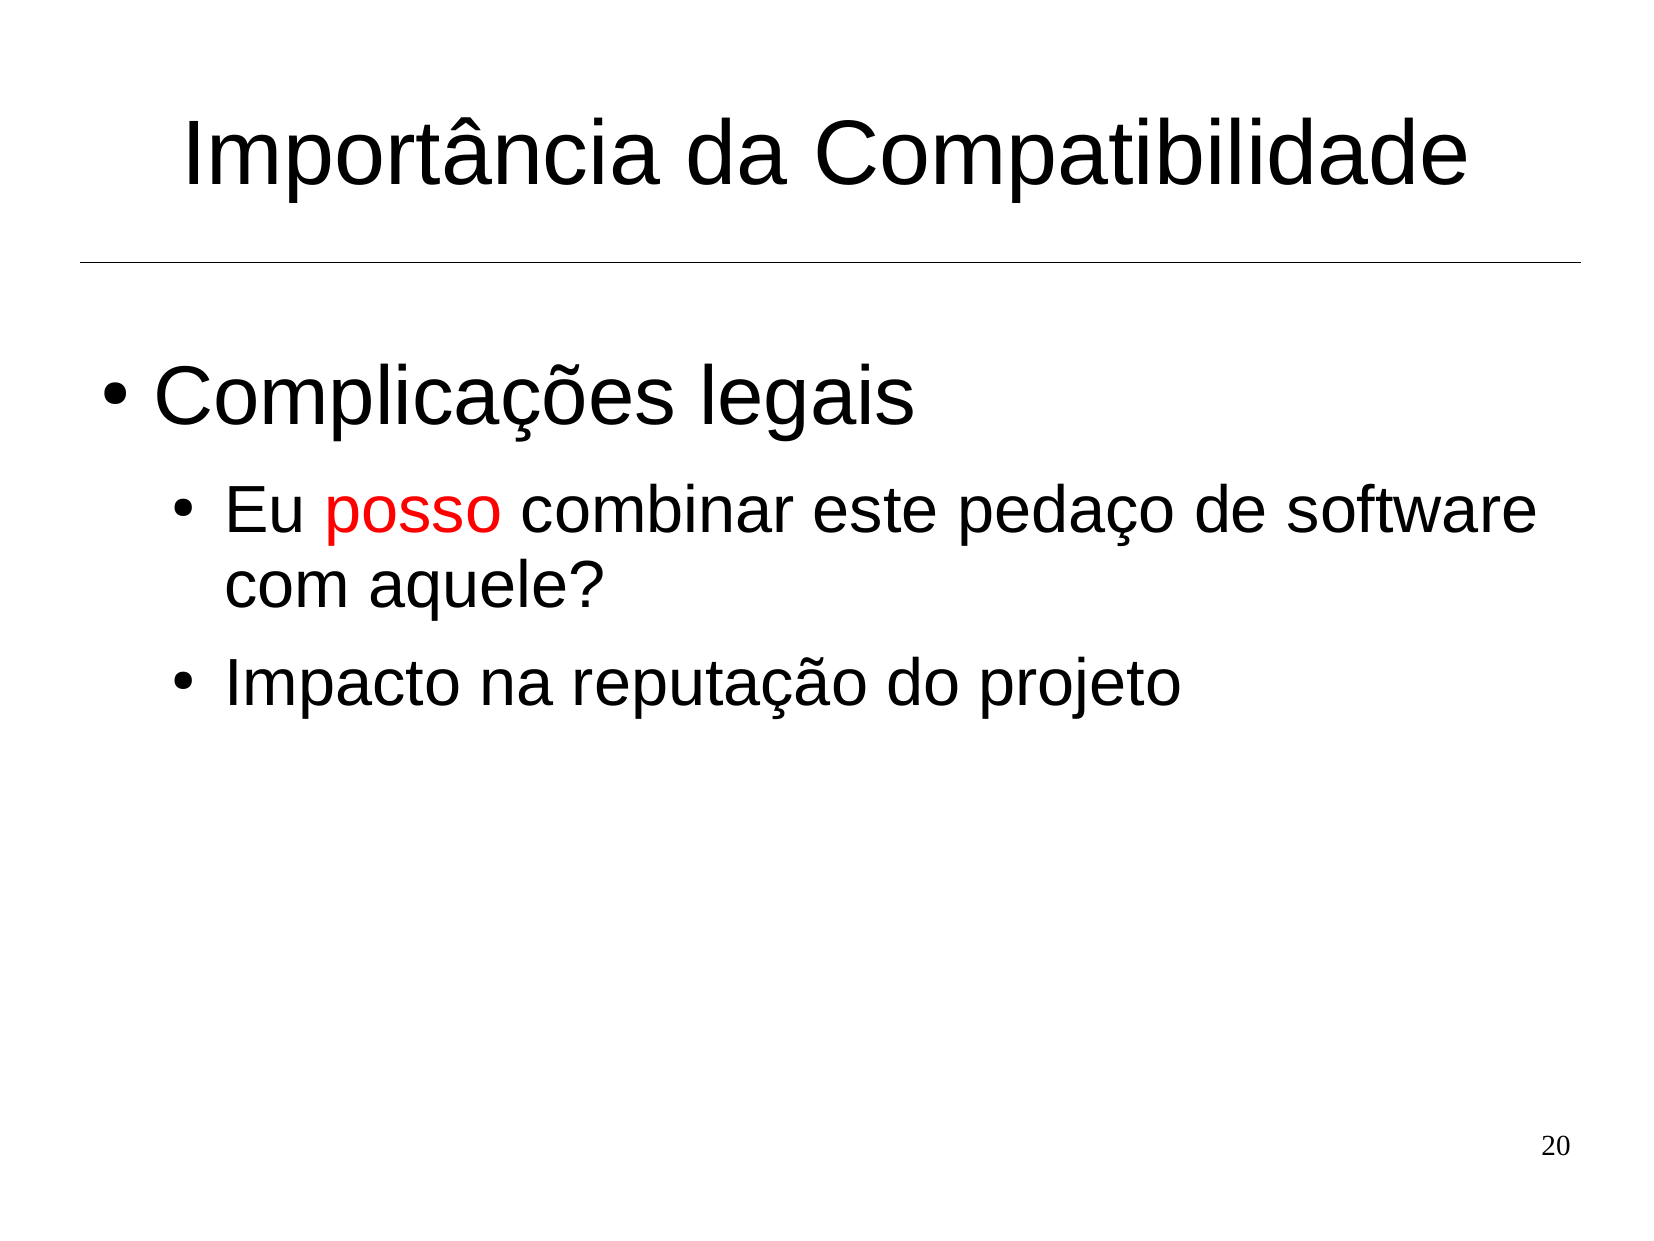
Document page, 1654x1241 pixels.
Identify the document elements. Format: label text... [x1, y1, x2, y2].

list Complicações legais Eu posso combinar este pedaço de software com aquele? Impacto na reputação do projeto [82, 349, 1571, 1095]
title Importância da Compatibilidade [82, 49, 1571, 257]
